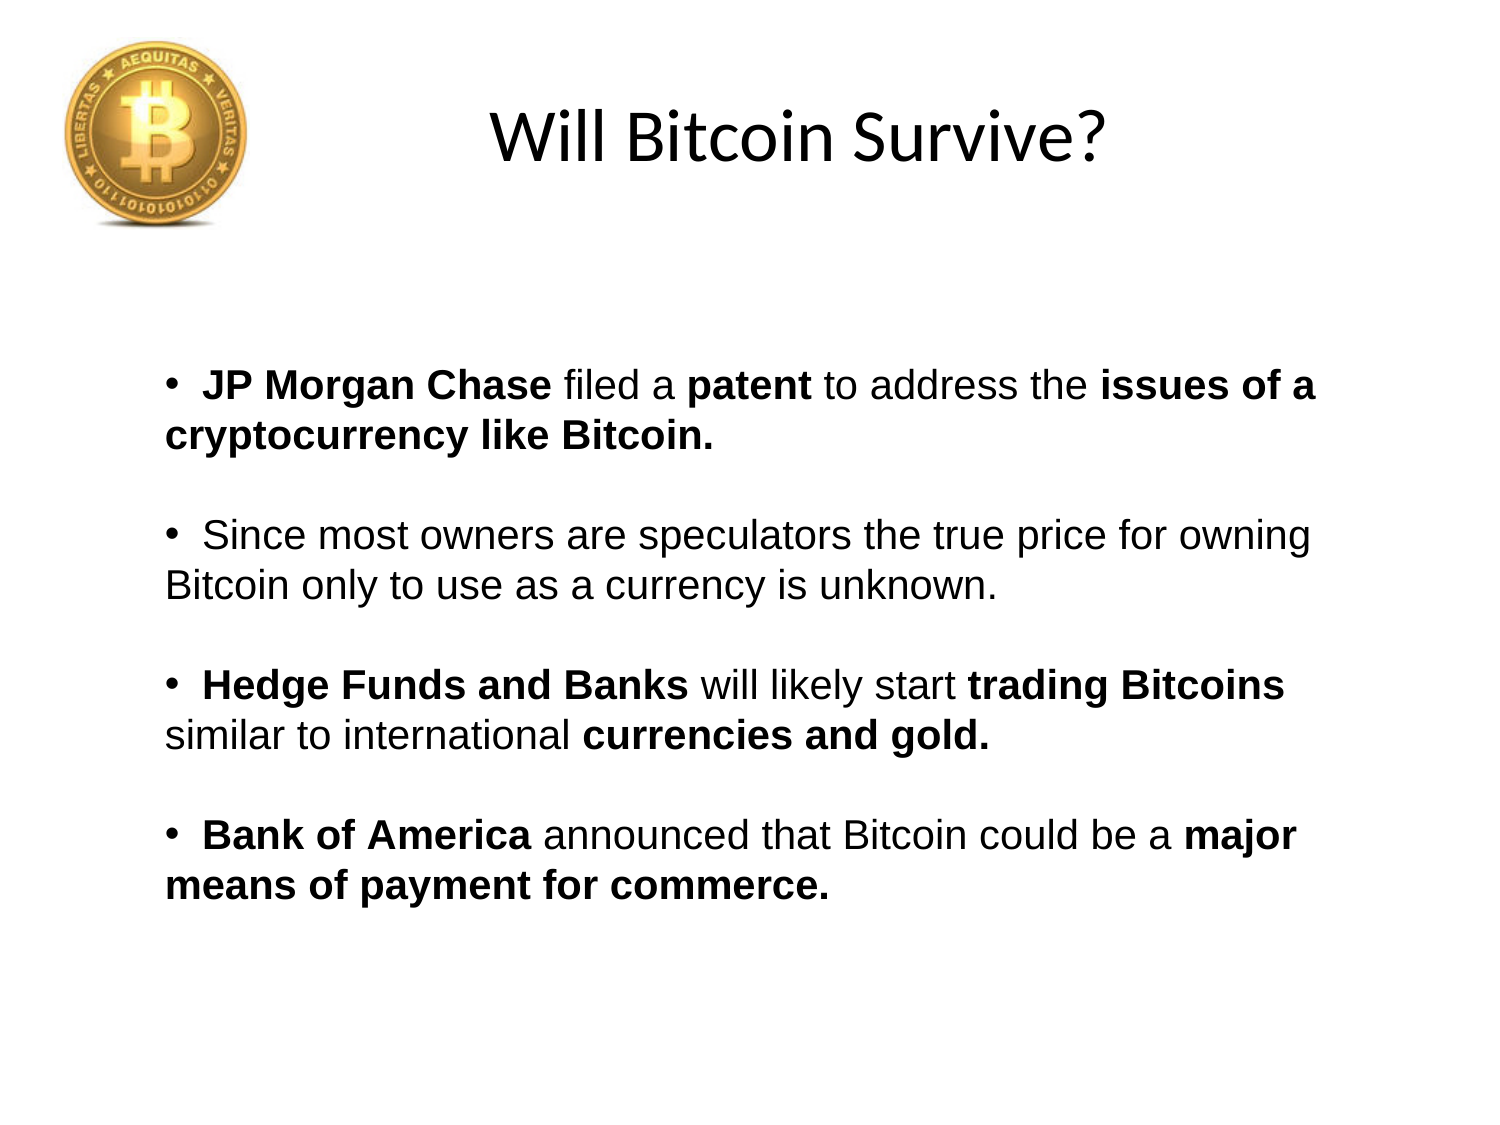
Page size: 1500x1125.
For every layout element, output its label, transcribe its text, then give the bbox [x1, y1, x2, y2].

text_box Will Bitcoin Survive? [275, 37, 1326, 225]
text_box JP Morgan Chase filed a patent to address the issues of a cryptocurrency like Bitcoin. Since most owners are speculators the true price for owning Bitcoin only to use as a currency is unknown. Hedge Funds and Banks will likely start trading Bitcoins similar to international currencies and gold. Bank of America announced that Bitcoin could be a major means of payment for commerce. [149, 350, 1375, 916]
picture [62, 37, 250, 230]
